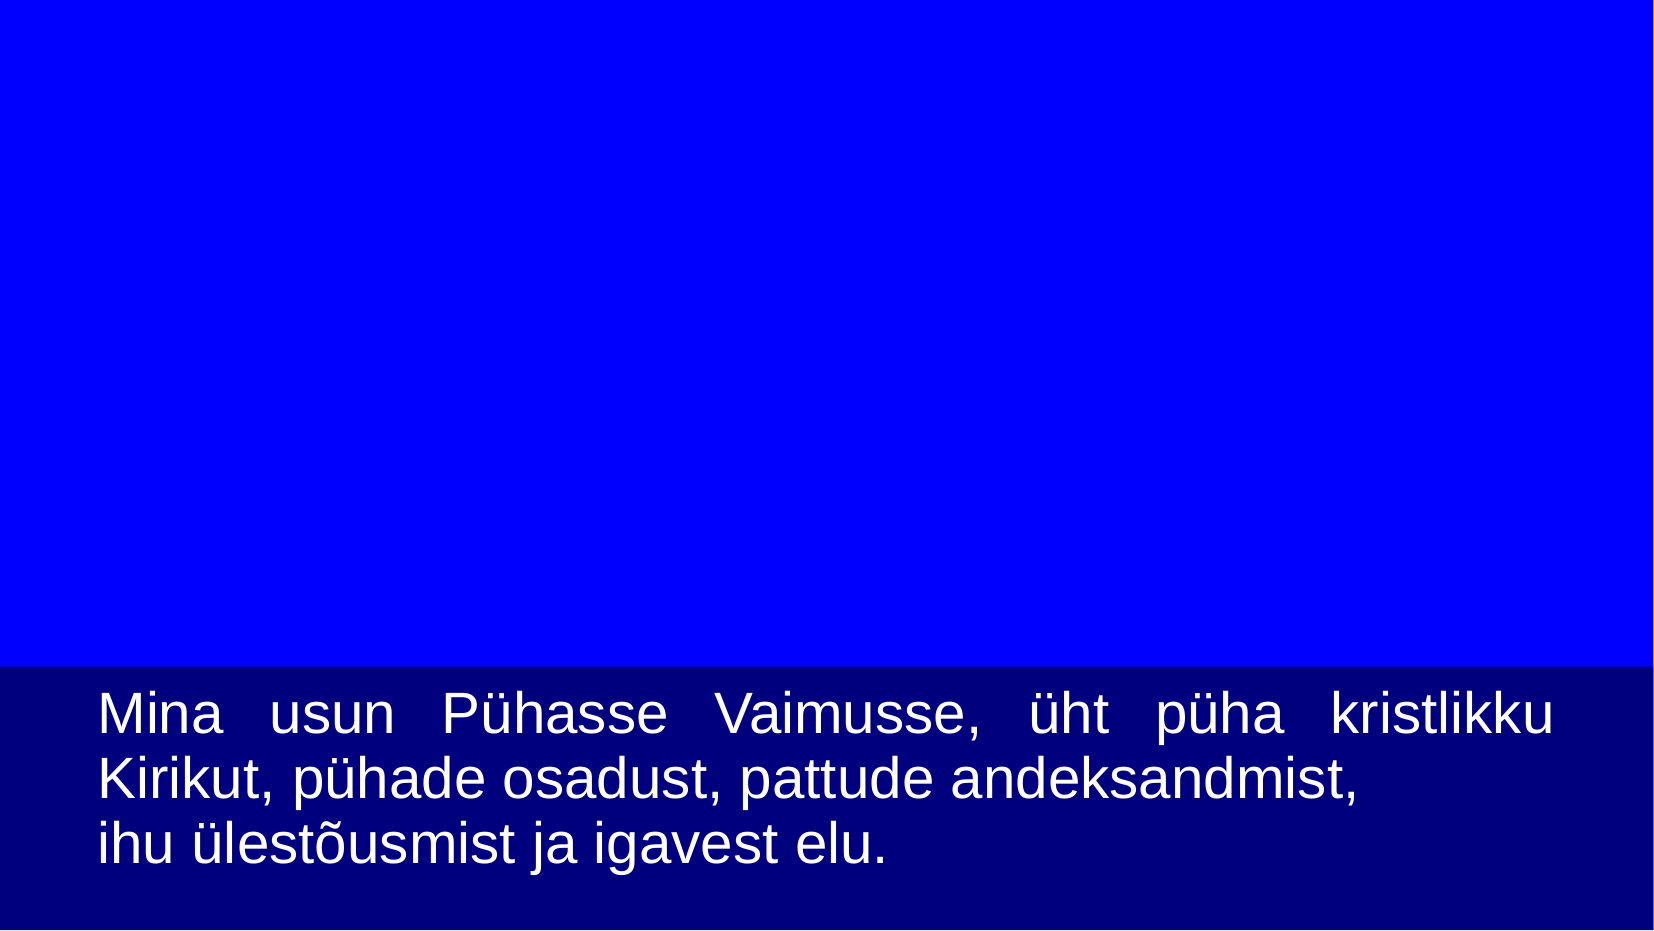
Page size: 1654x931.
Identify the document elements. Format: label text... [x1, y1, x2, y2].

text_box Mina usun Pühasse Vaimusse, üht püha kristlikku Kirikut, pühade osadust, pattude andeksandmist, ihu ülestõusmist ja igavest elu. [82, 608, 1571, 884]
text_box [0, 666, 1654, 931]
